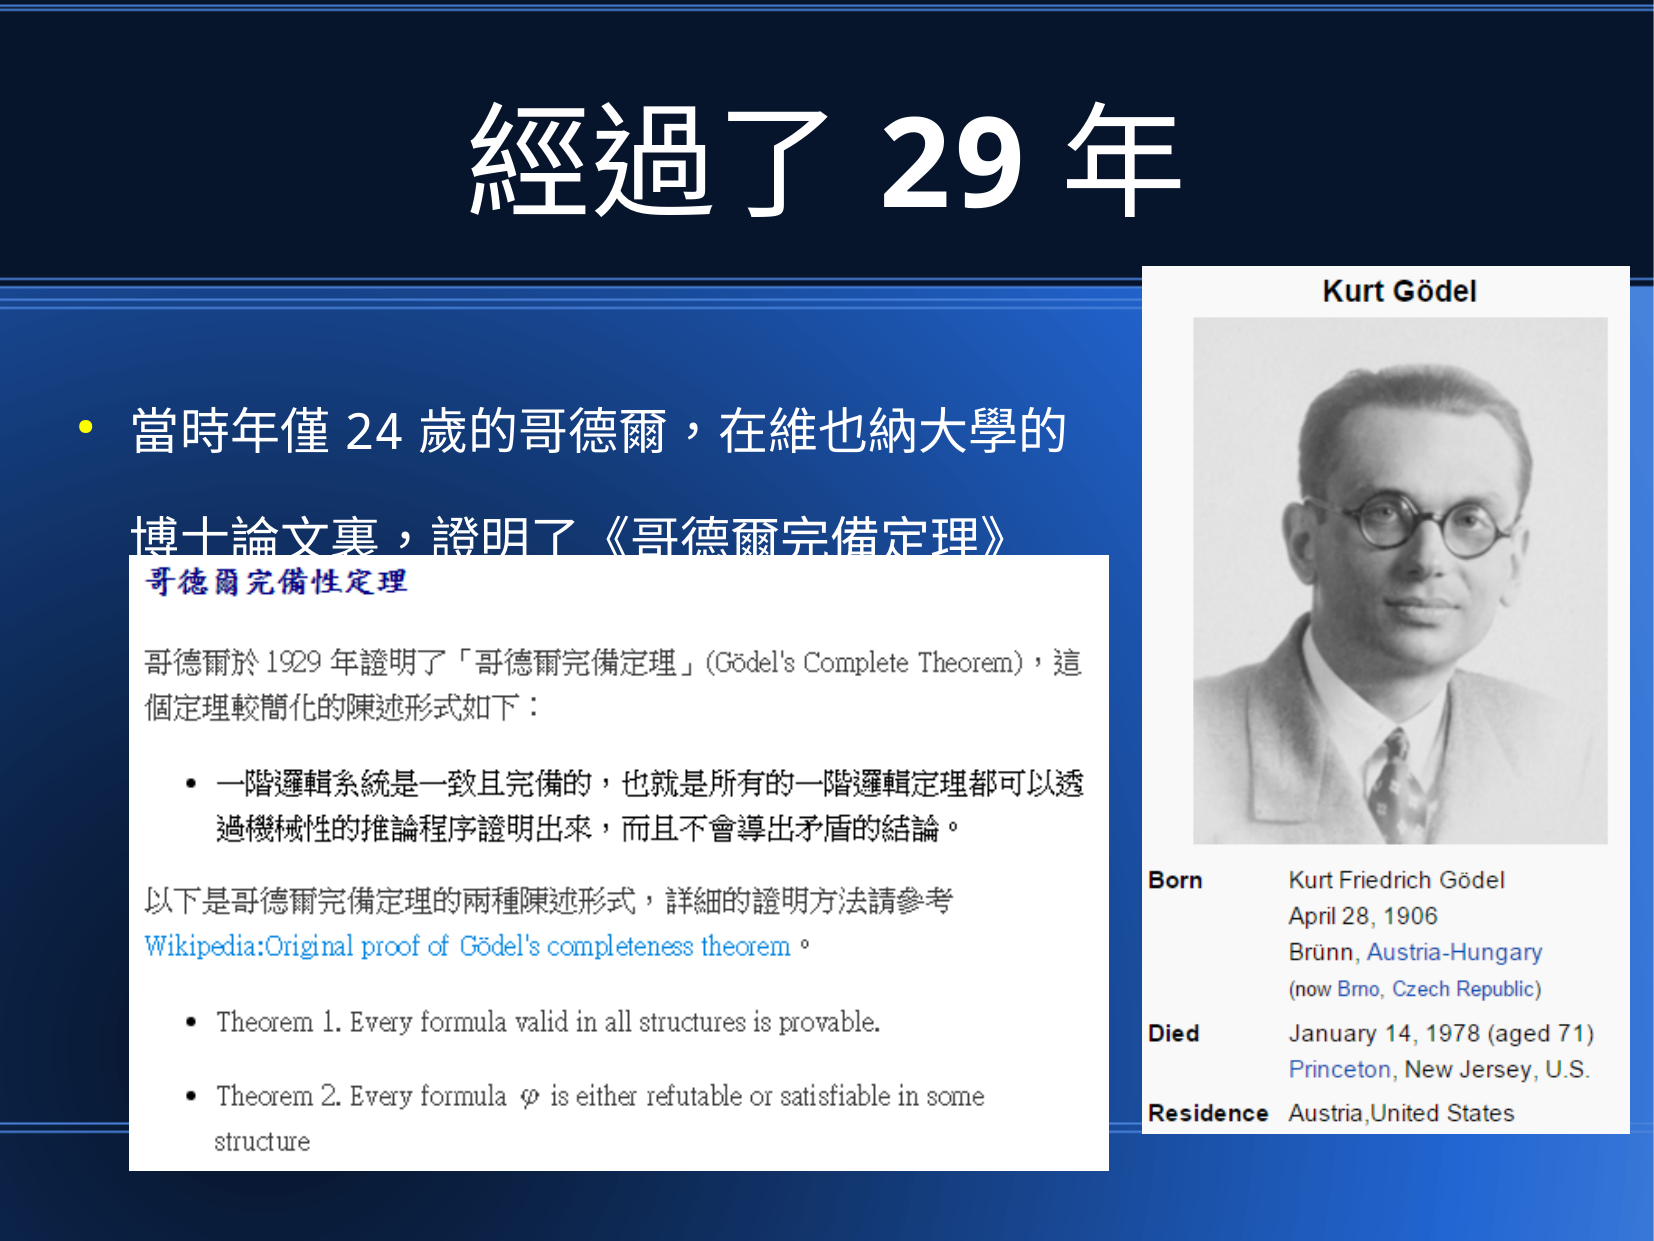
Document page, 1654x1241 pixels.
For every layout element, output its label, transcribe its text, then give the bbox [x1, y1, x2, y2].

title 經過了29年 [82, 49, 1571, 257]
picture [0, 0, 1654, 1241]
list 當時年僅24歲的哥德爾，在維也納大學的博士論文裏，證明了《哥德爾完備定理》 [59, 355, 1111, 1241]
picture [129, 555, 1109, 1171]
